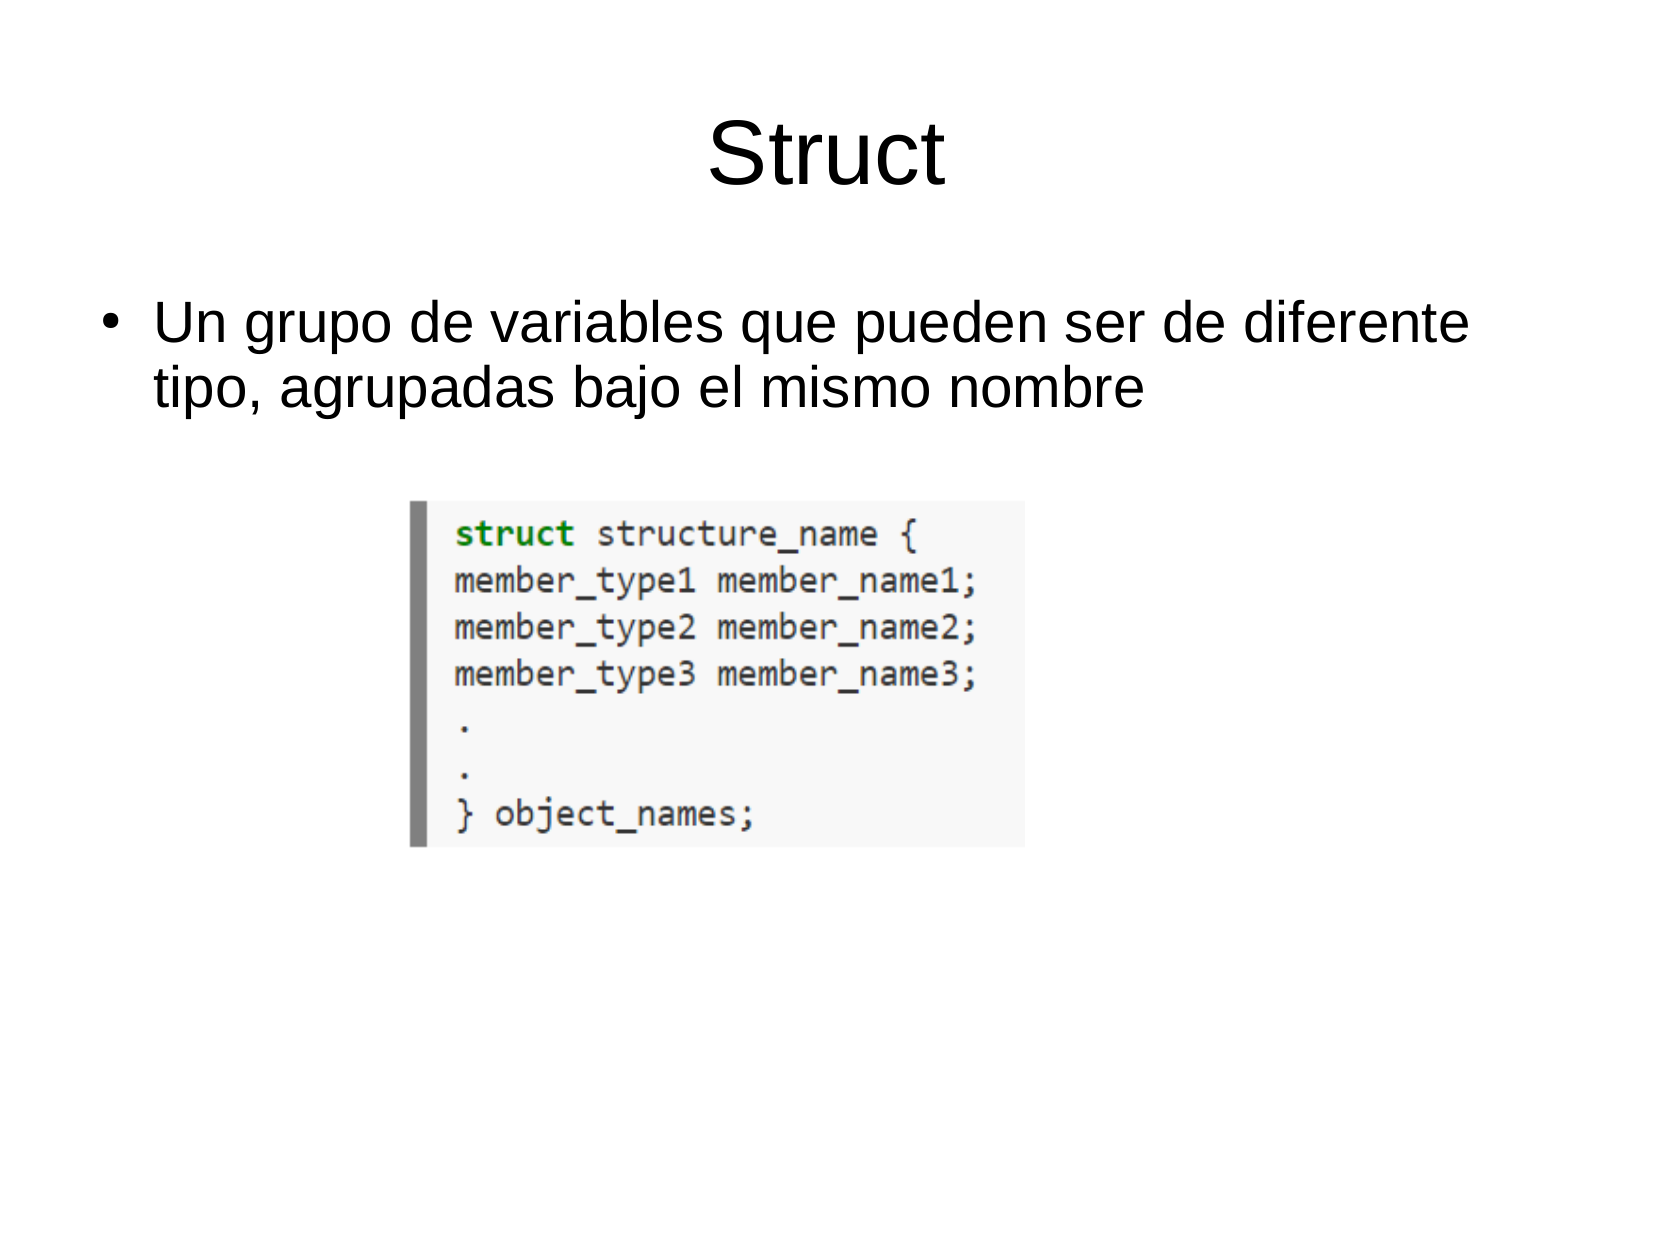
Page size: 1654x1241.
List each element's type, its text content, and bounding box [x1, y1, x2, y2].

list Un grupo de variables que pueden ser de diferente tipo, agrupadas bajo el mismo nombre [82, 290, 1571, 745]
picture [401, 484, 1025, 863]
title Struct [82, 49, 1571, 257]
